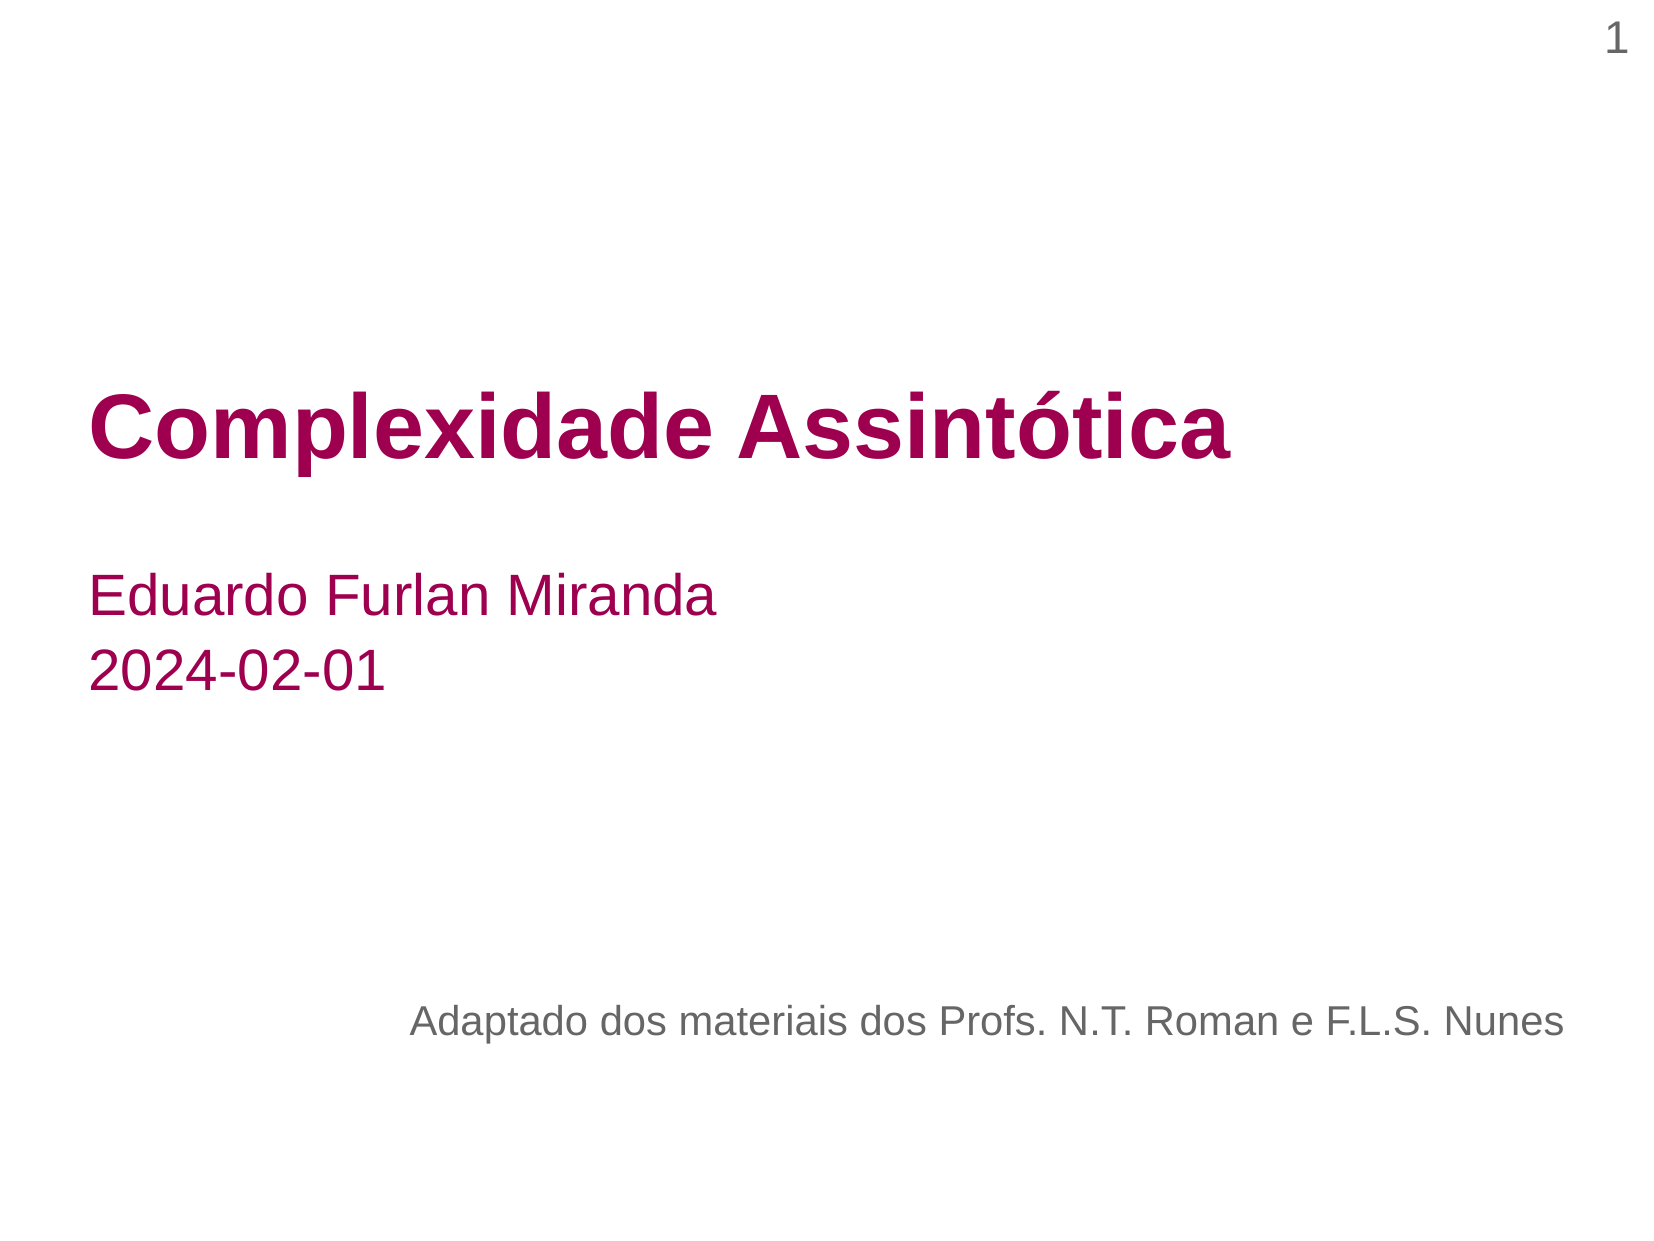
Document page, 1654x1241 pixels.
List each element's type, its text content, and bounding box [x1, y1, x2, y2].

title Complexidade Assintótica Eduardo Furlan Miranda 2024-02-01 [88, 29, 1565, 998]
list Adaptado dos materiais dos Profs. N.T. Roman e F.L.S. Nunes [88, 998, 1565, 1211]
